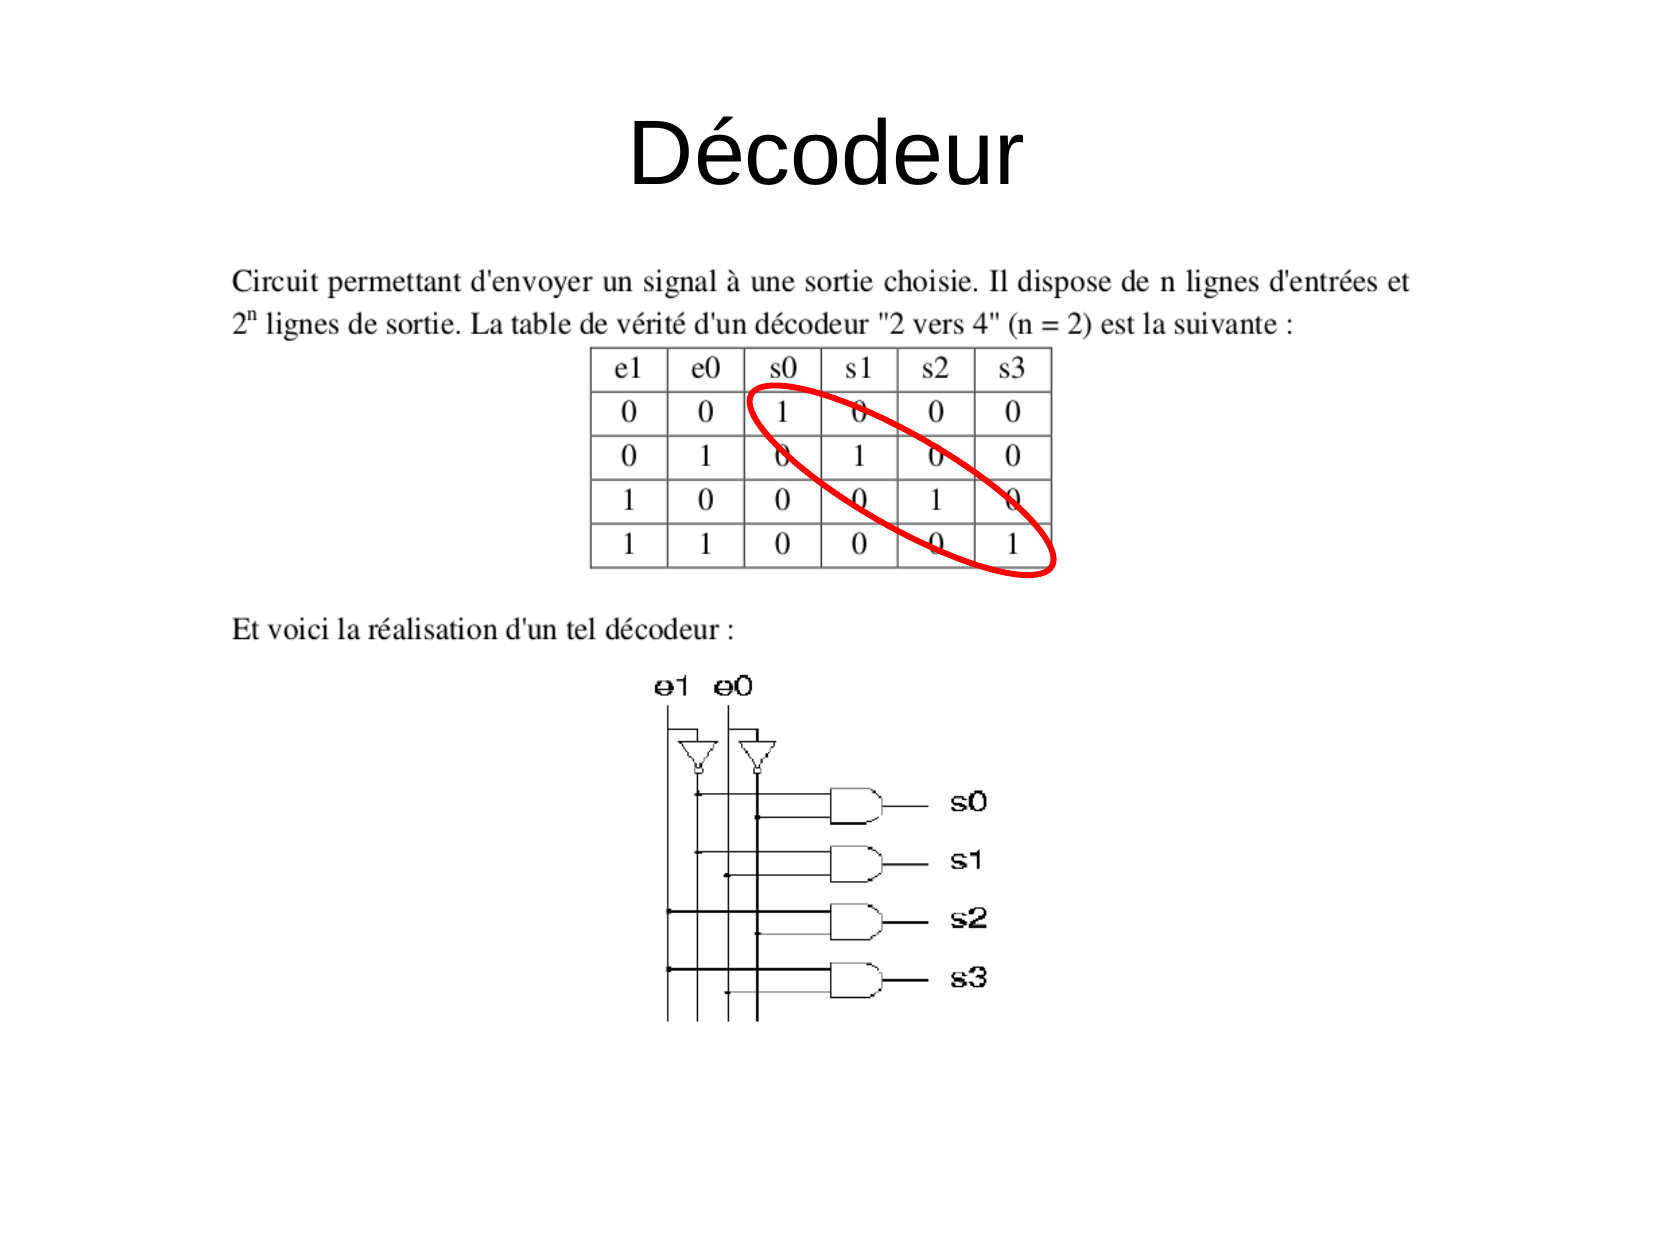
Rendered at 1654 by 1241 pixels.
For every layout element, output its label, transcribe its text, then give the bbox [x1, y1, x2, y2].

picture [212, 257, 1431, 1052]
title Décodeur [82, 49, 1571, 257]
